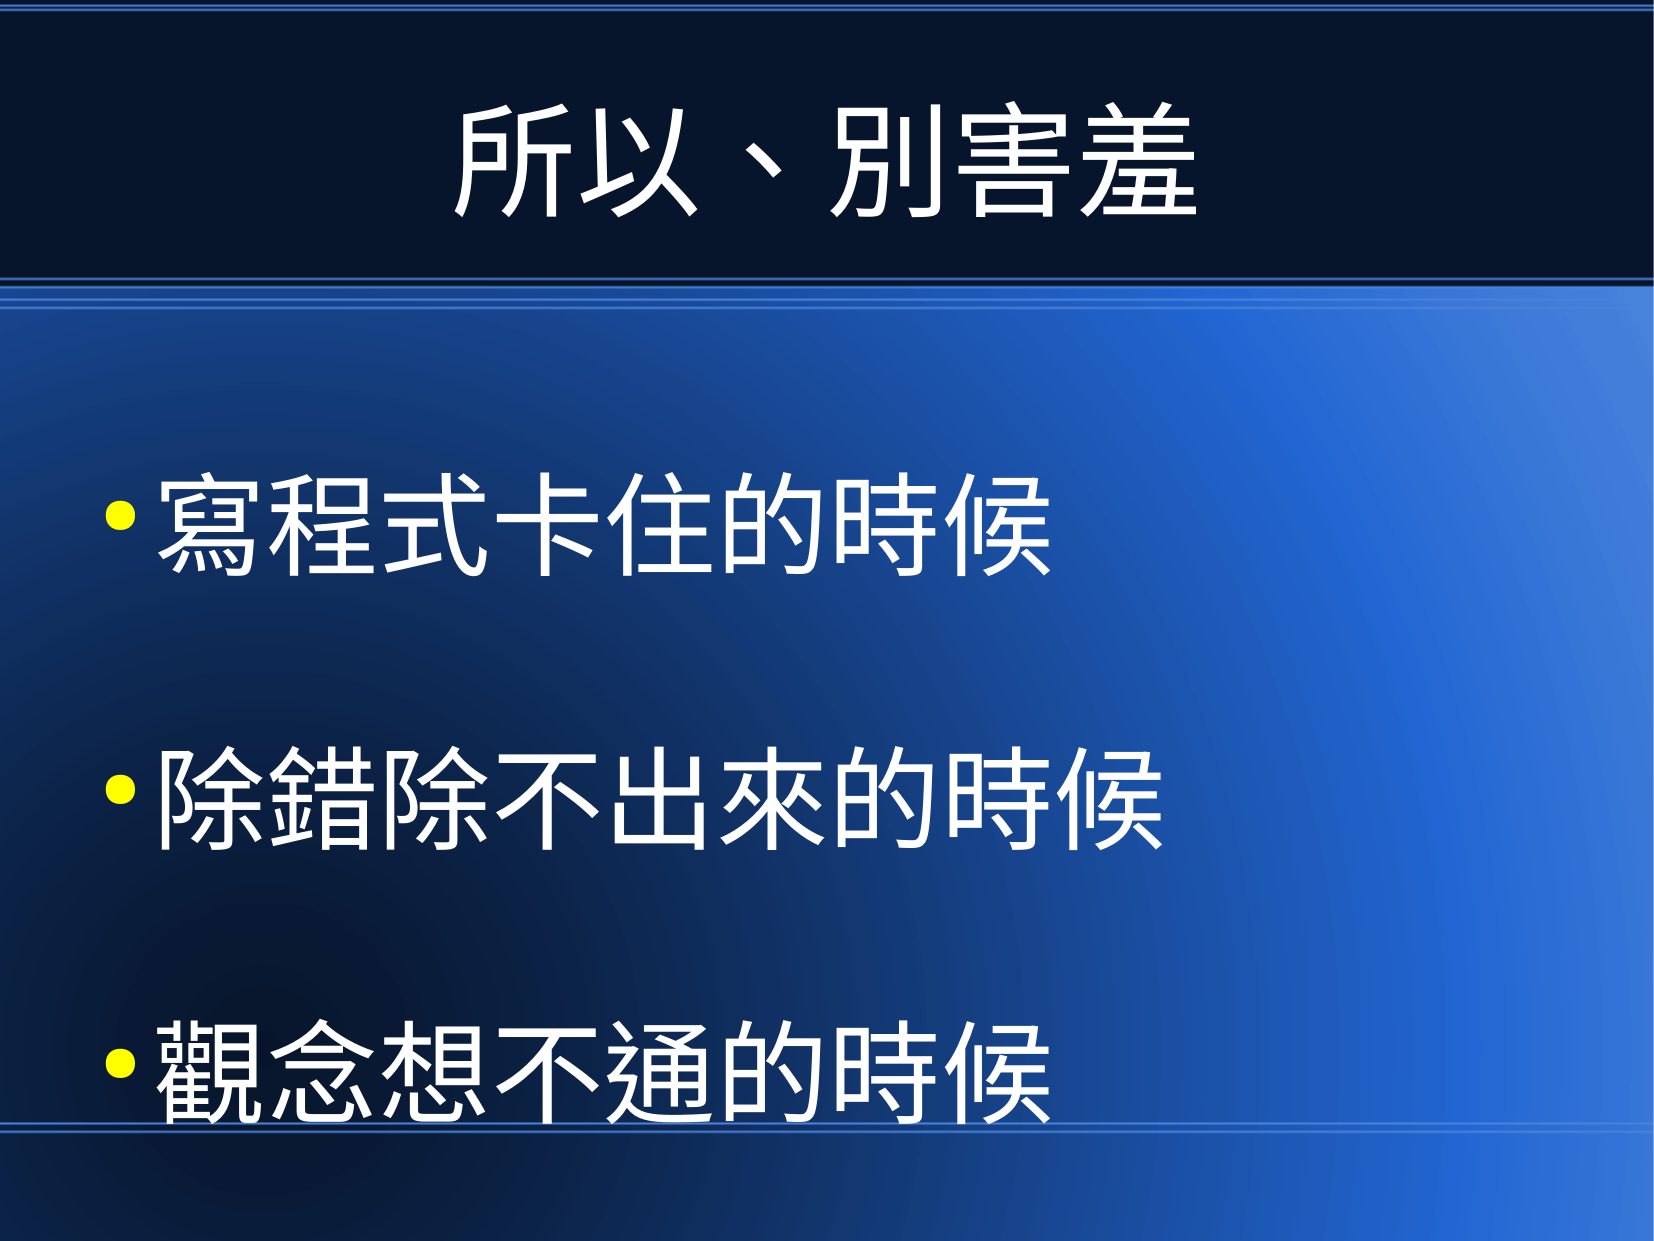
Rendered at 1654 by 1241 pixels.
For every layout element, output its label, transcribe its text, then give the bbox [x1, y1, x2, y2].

list 寫程式卡住的時候 除錯除不出來的時候 觀念想不通的時候 [82, 355, 1571, 1241]
picture [0, 0, 1654, 1241]
title 所以、別害羞 [82, 49, 1571, 257]
